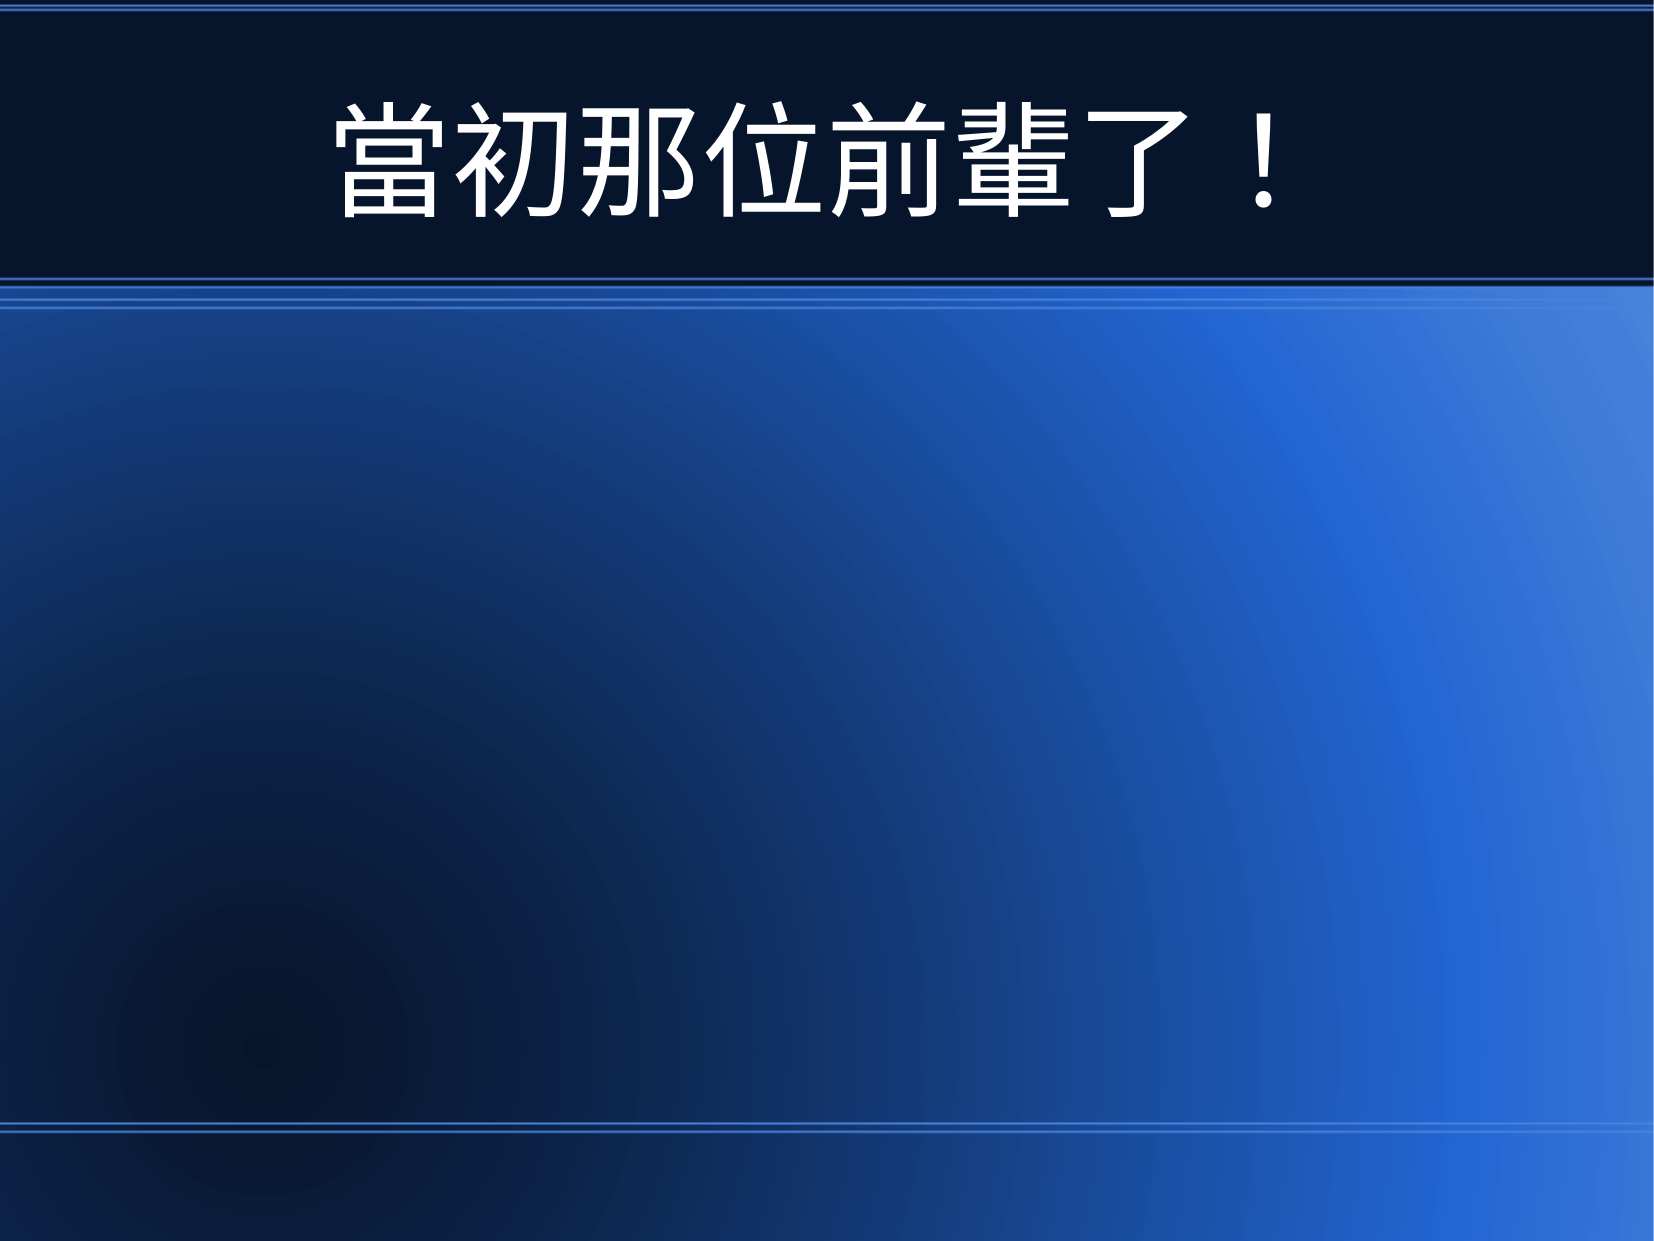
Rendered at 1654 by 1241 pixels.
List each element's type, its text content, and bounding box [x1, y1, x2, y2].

title 當初那位前輩了！ [82, 49, 1571, 257]
picture [0, 0, 1654, 1241]
